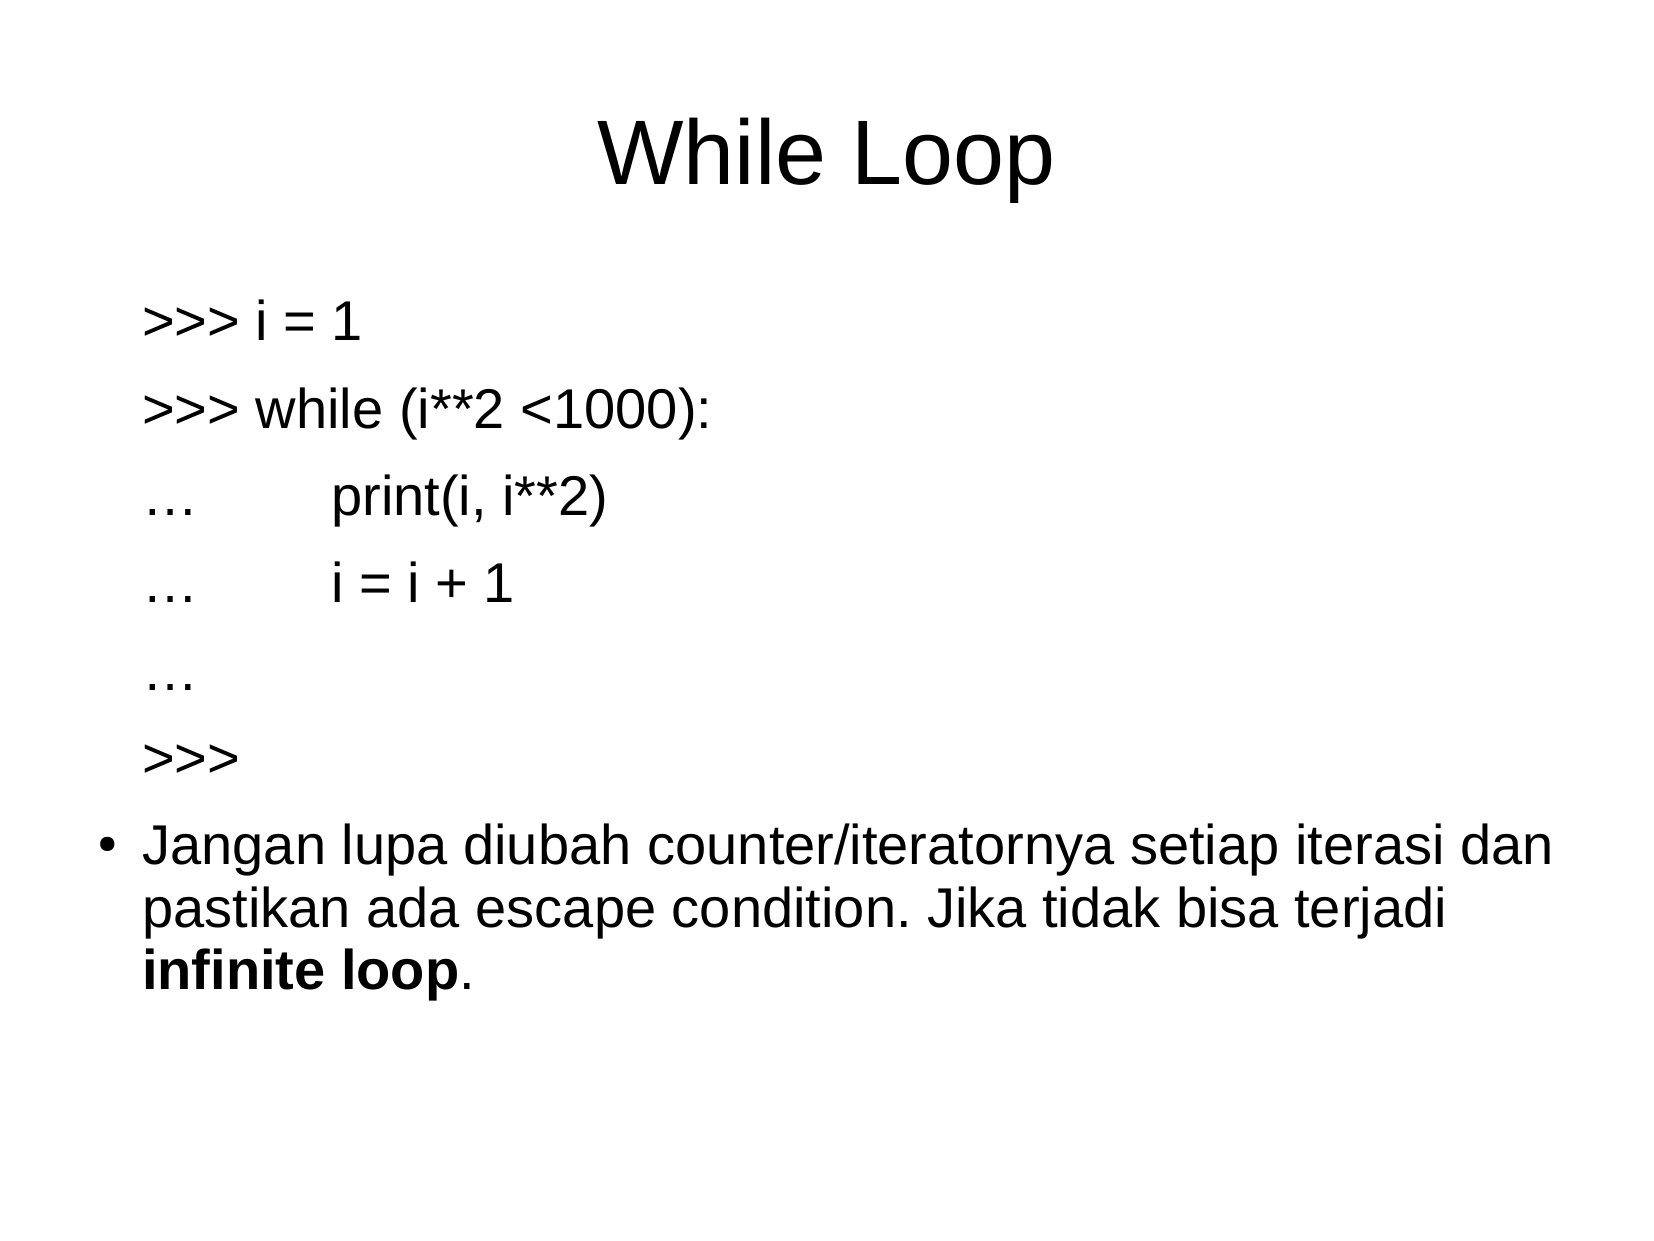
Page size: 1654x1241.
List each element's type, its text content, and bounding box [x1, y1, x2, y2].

title While Loop [82, 49, 1571, 257]
list >>> i = 1 >>> while (i**2 <1000): … print(i, i**2) … i = i + 1 … >>> Jangan lupa diubah counter/iteratornya setiap iterasi dan pastikan ada escape condition. Jika tidak bisa terjadi infinite loop. [82, 290, 1571, 1010]
